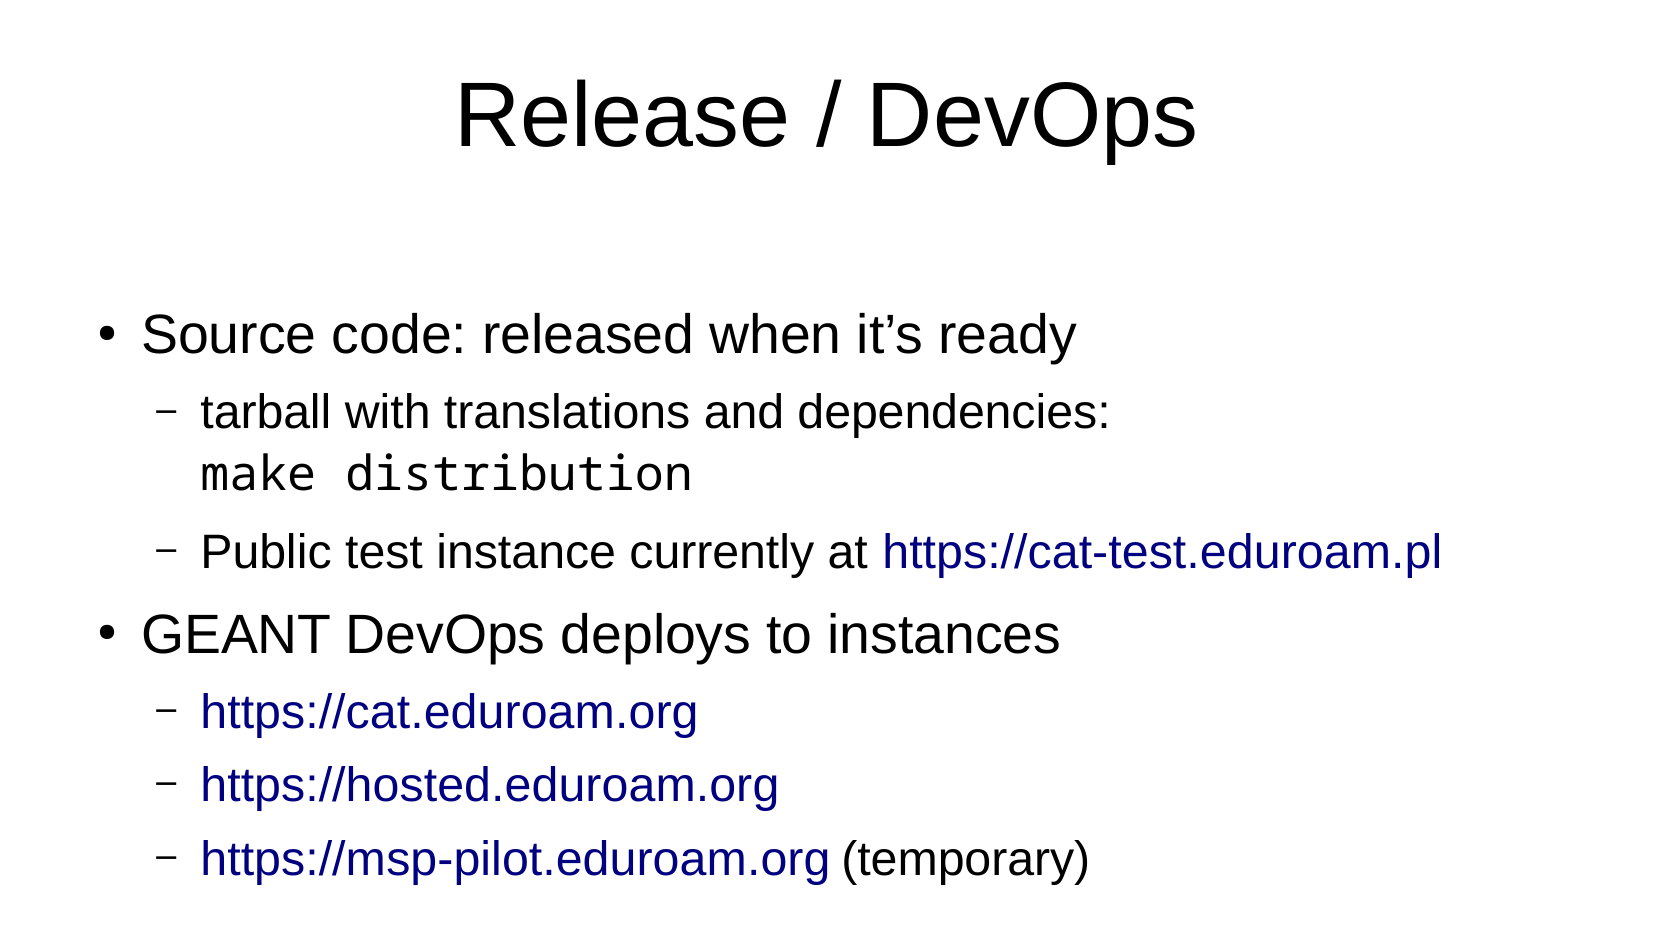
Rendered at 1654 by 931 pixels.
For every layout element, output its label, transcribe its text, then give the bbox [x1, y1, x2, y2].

title Release / DevOps [82, 37, 1571, 193]
list Source code: released when it’s ready tarball with translations and dependencies: make distribution Public test instance currently at https://cat-test.eduroam.pl GEANT DevOps deploys to instances https://cat.eduroam.org https://hosted.eduroam.org https://msp-pilot.eduroam.org (temporary) [82, 217, 1571, 886]
